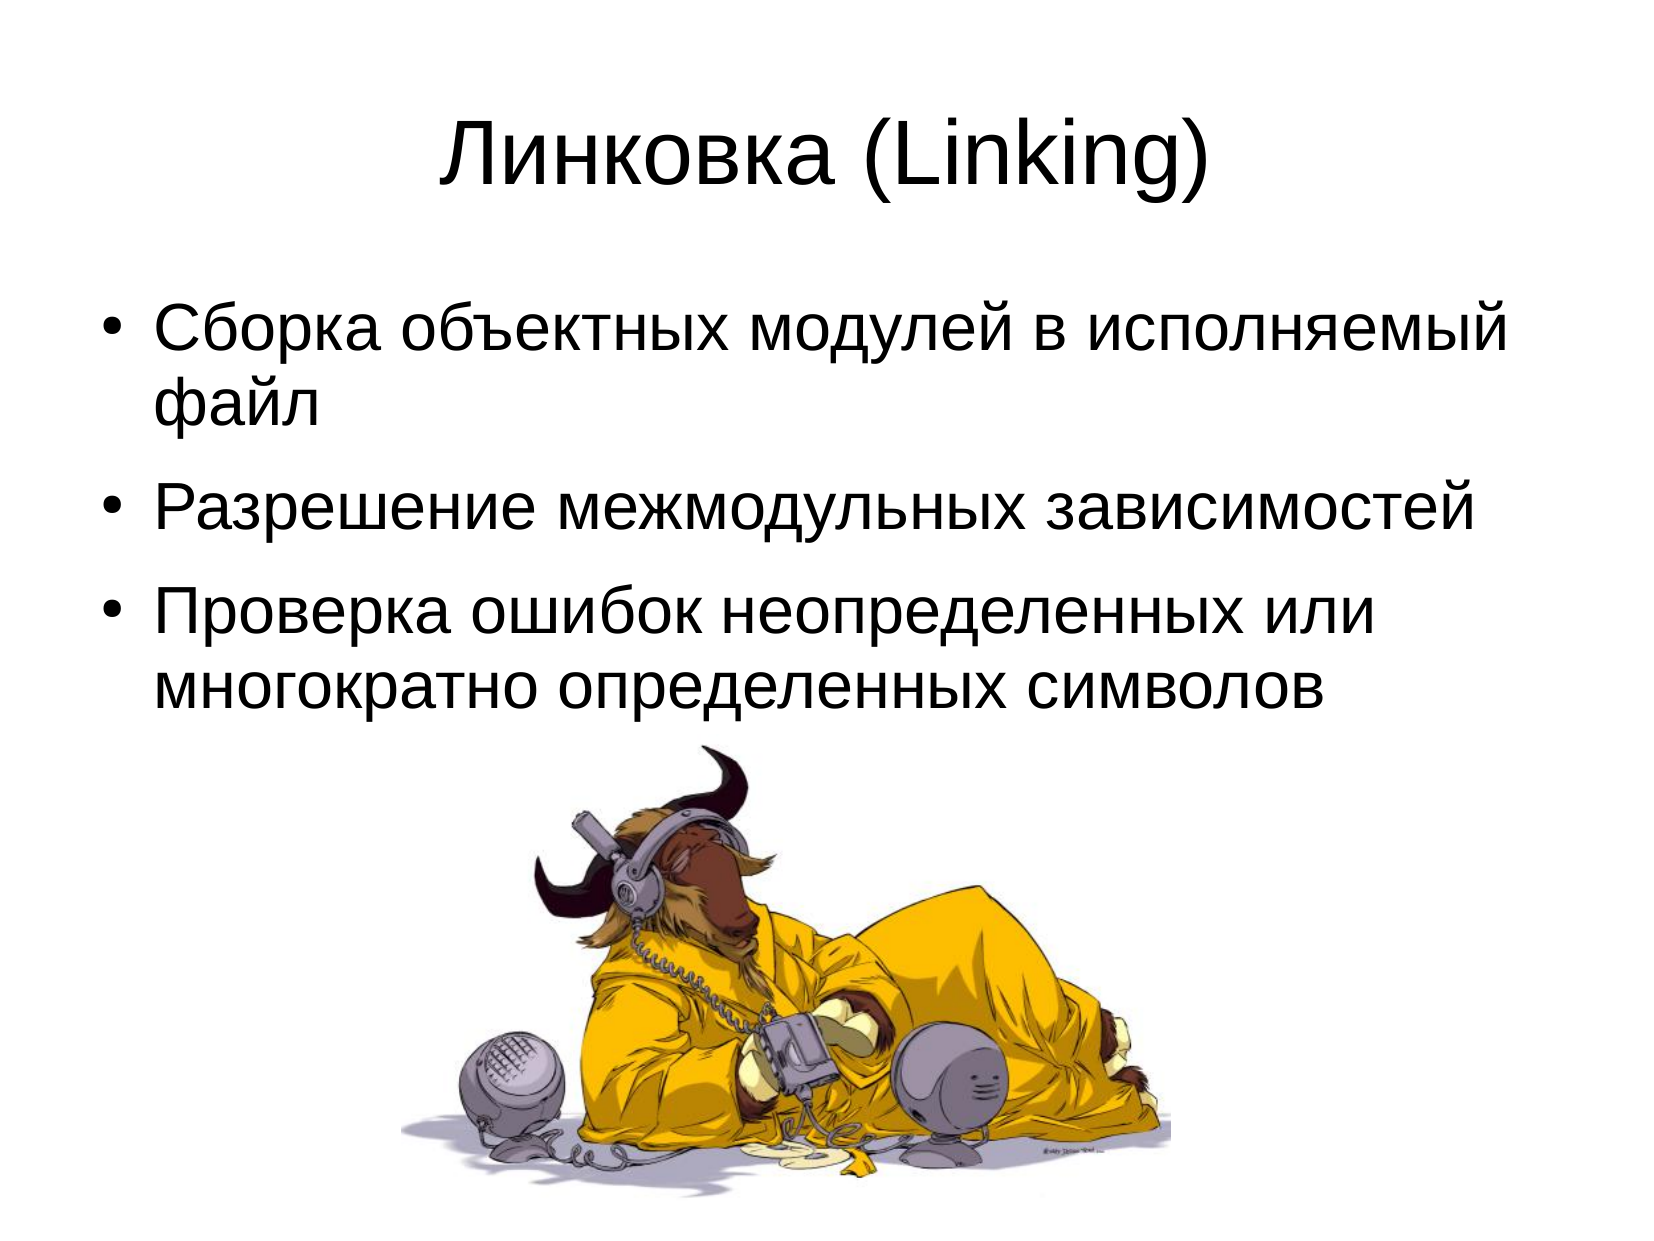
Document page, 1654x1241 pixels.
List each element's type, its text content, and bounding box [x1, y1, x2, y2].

picture [401, 734, 1171, 1203]
list Сборка объектных модулей в исполняемый файл Разрешение межмодульных зависимостей Проверка ошибок неопределенных или многократно определенных символов [82, 290, 1571, 1010]
title Линковка (Linking) [82, 49, 1571, 257]
